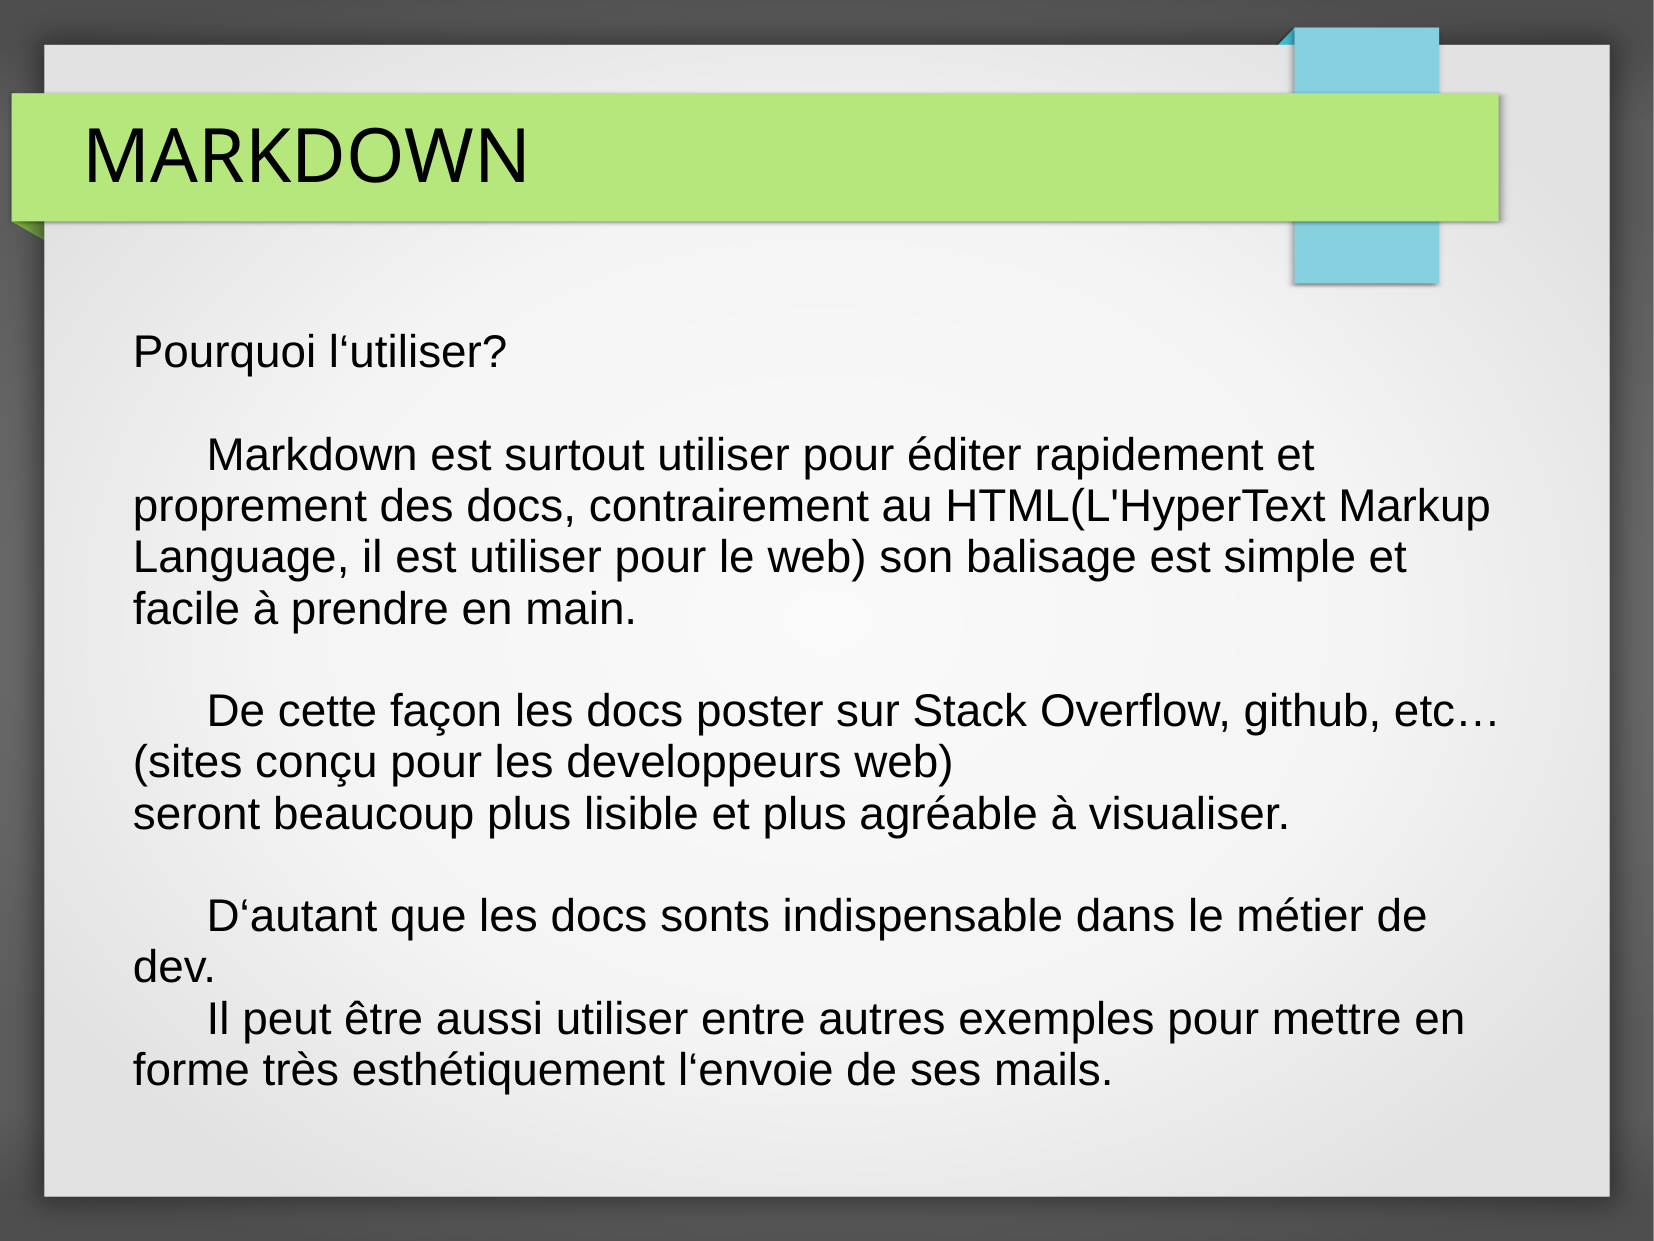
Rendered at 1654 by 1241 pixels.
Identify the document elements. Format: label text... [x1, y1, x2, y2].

title MARKDOWN [82, 94, 1264, 213]
picture [0, 0, 1654, 1241]
text_box Pourquoi l‘utiliser? Markdown est surtout utiliser pour éditer rapidement et proprement des docs, contrairement au HTML(L'HyperText Markup Language, il est utiliser pour le web) son balisage est simple et facile à prendre en main. De cette façon les docs poster sur Stack Overflow, github, etc…(sites conçu pour les developpeurs web) seront beaucoup plus lisible et plus agréable à visualiser. D‘autant que les docs sonts indispensable dans le métier de dev. Il peut être aussi utiliser entre autres exemples pour mettre en forme très esthétiquement l‘envoie de ses mails. [118, 318, 1524, 1198]
